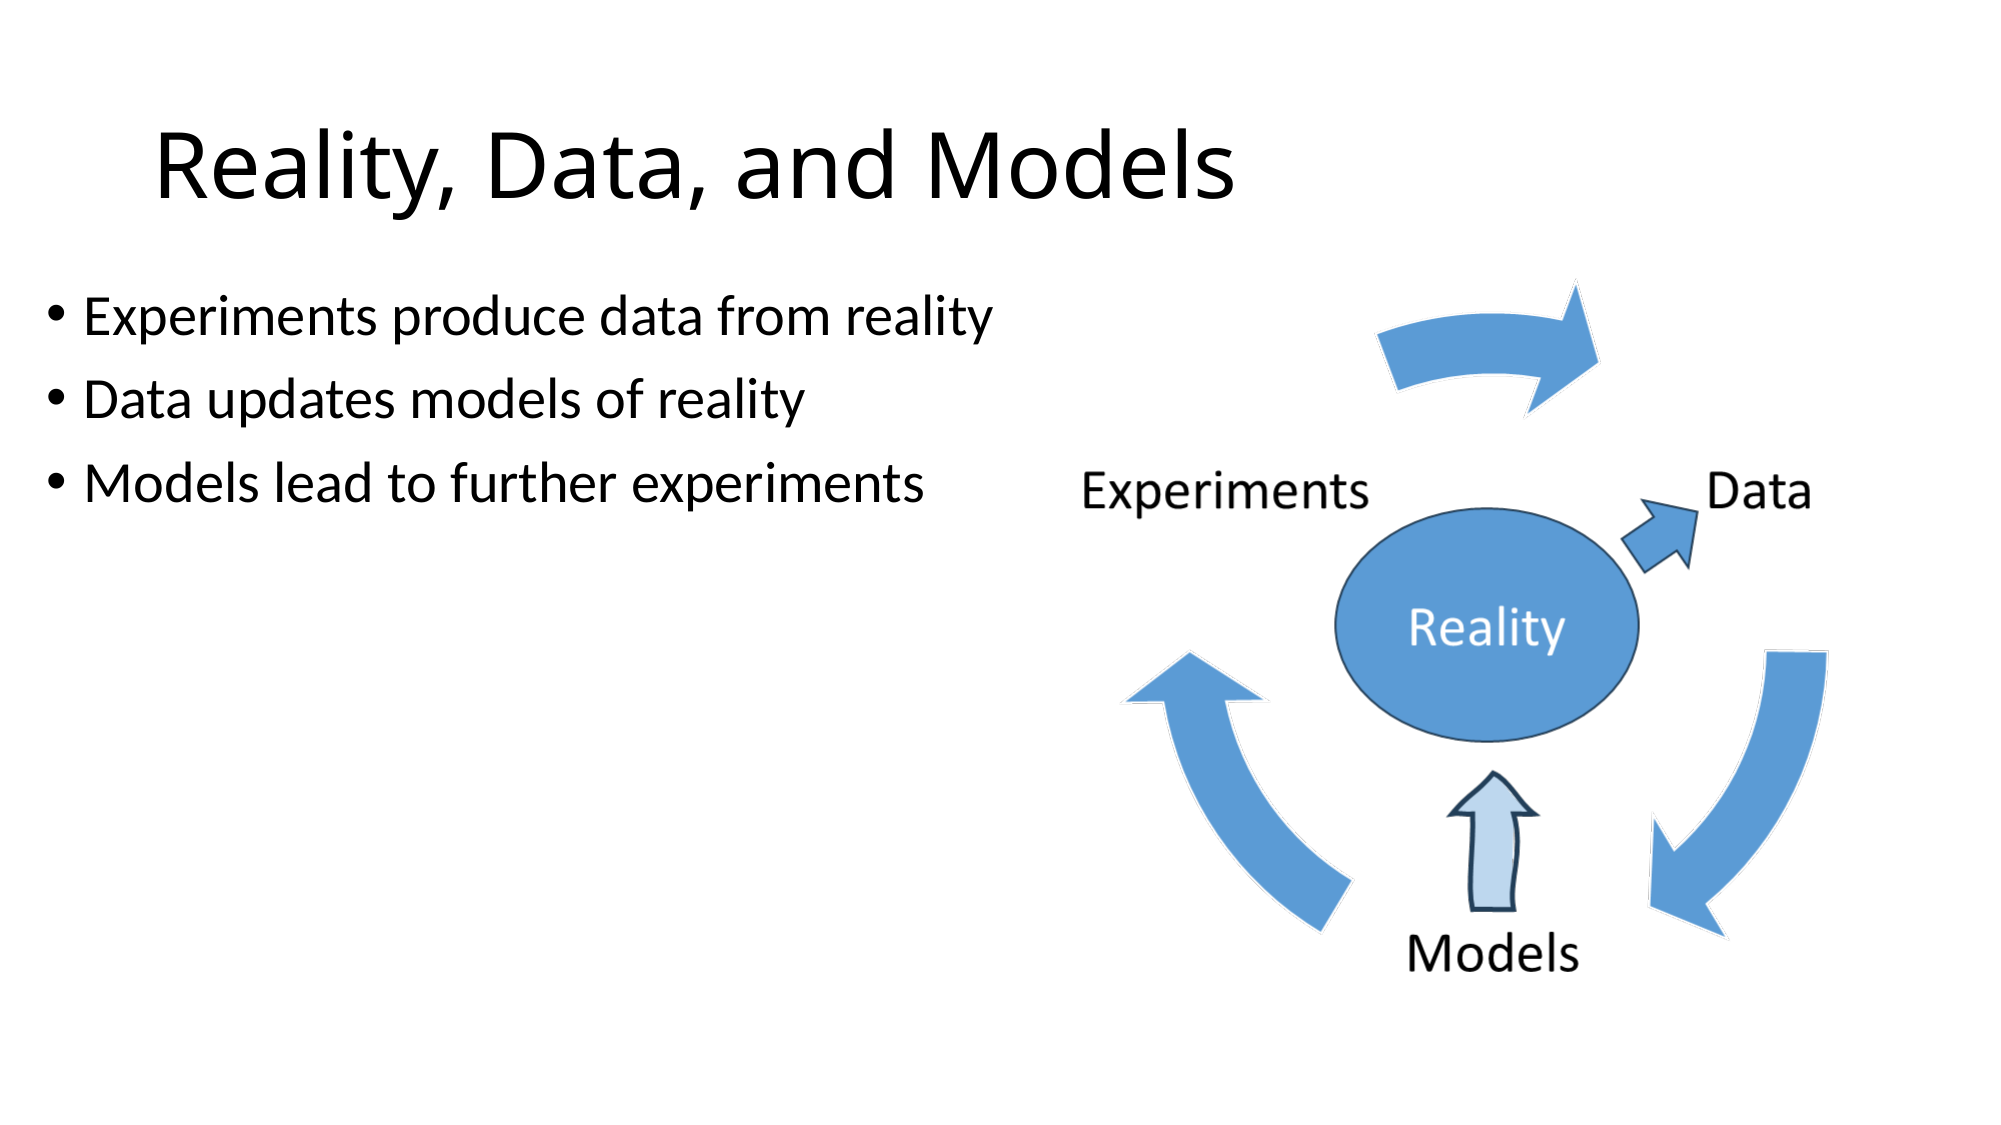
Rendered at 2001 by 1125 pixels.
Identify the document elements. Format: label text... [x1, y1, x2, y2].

title Reality, Data, and Models [137, 59, 1863, 277]
list Experiments produce data from reality Data updates models of reality Models lead to further experiments [31, 277, 1046, 574]
picture [1046, 271, 1928, 1038]
